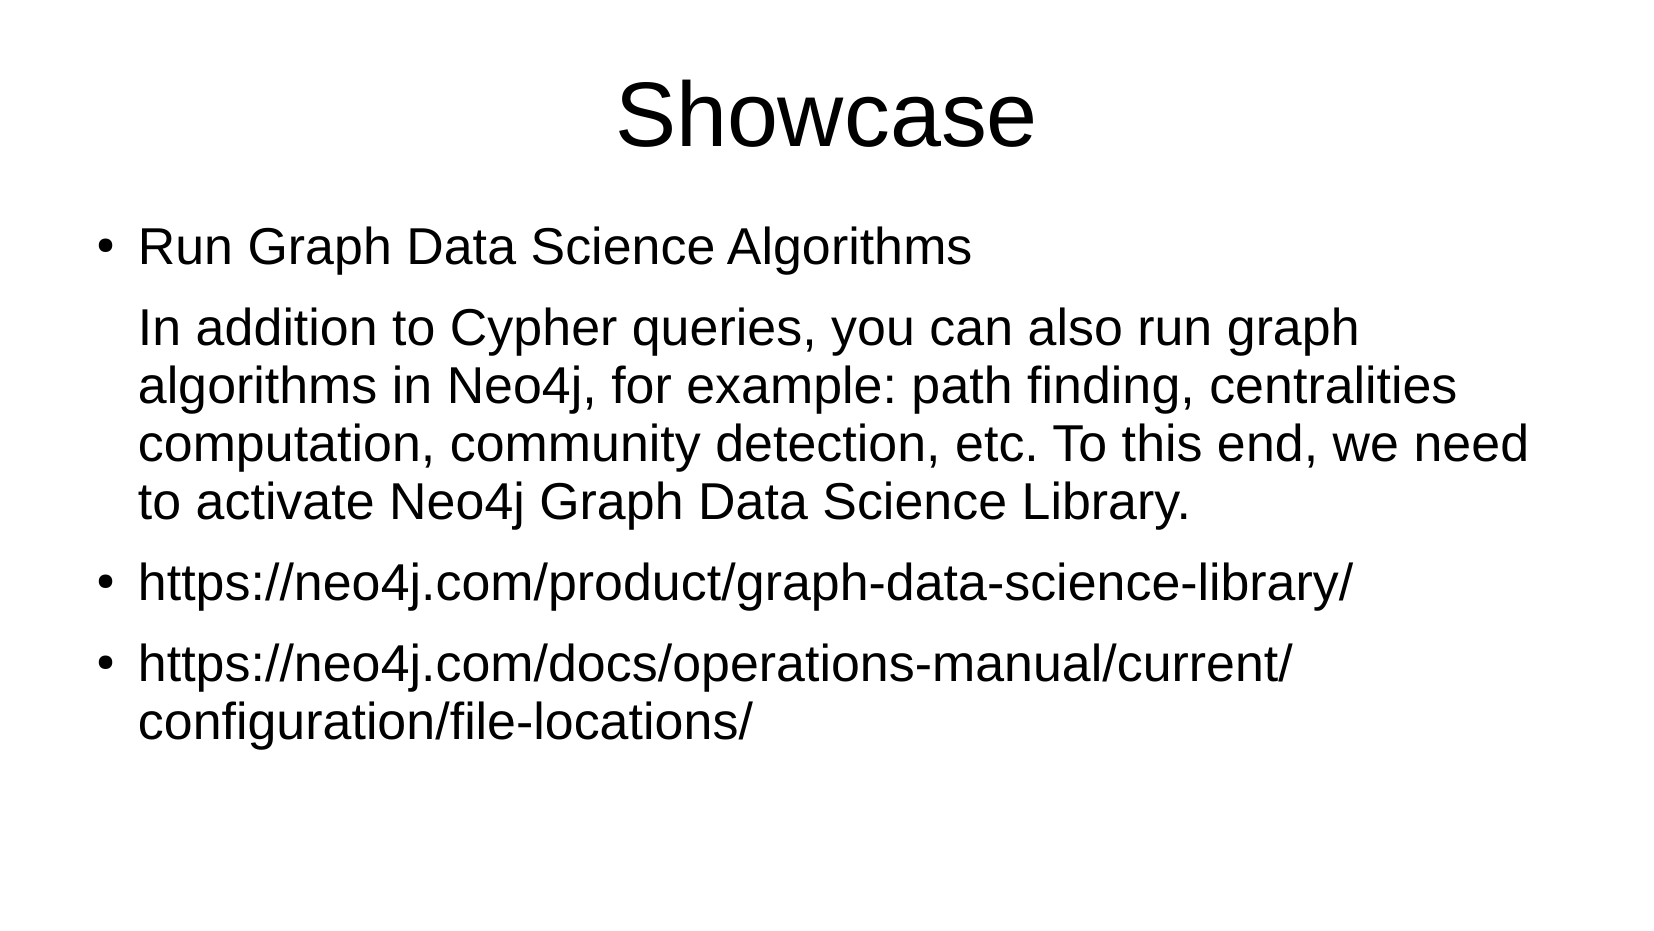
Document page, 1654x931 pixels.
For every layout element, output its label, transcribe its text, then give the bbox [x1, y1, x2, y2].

list Run Graph Data Science Algorithms In addition to Cypher queries, you can also run graph algorithms in Neo4j, for example: path finding, centralities computation, community detection, etc. To this end, we need to activate Neo4j Graph Data Science Library. https://neo4j.com/product/graph-data-science-library/ https://neo4j.com/docs/operations-manual/current/configuration/file-locations/ [82, 217, 1571, 758]
title Showcase [82, 37, 1571, 193]
